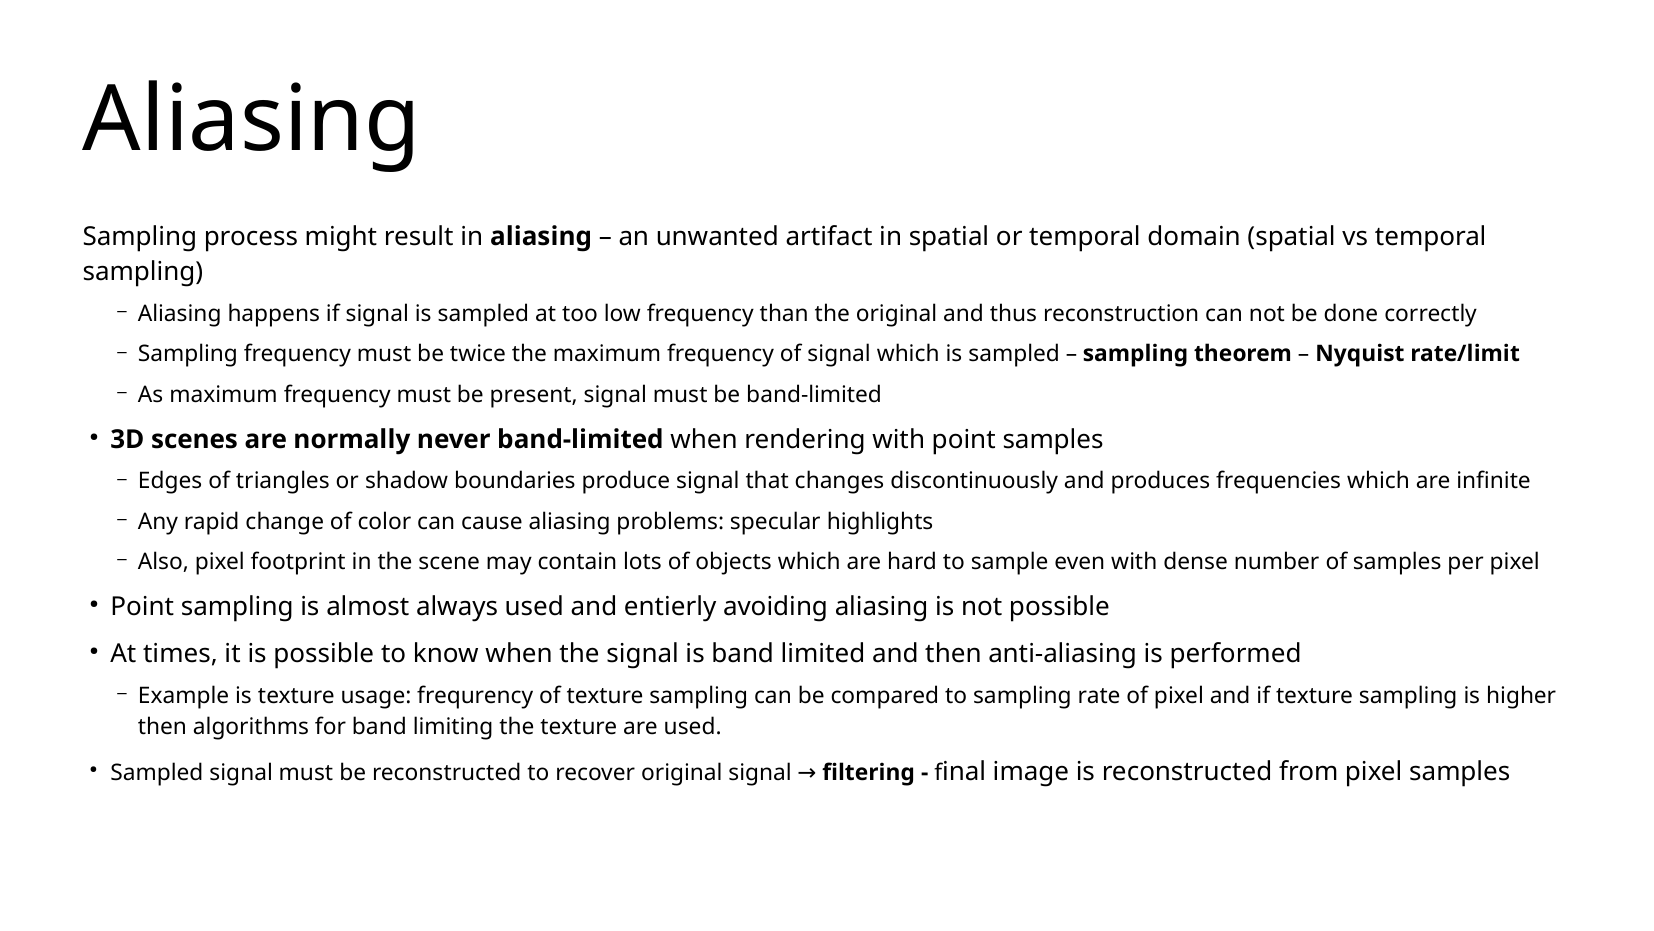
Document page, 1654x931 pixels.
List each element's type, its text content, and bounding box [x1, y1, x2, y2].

title Aliasing [82, 37, 1571, 193]
list Sampling process might result in aliasing – an unwanted artifact in spatial or temporal domain (spatial vs temporal sampling) Aliasing happens if signal is sampled at too low frequency than the original and thus reconstruction can not be done correctly Sampling frequency must be twice the maximum frequency of signal which is sampled – sampling theorem – Nyquist rate/limit As maximum frequency must be present, signal must be band-limited 3D scenes are normally never band-limited when rendering with point samples Edges of triangles or shadow boundaries produce signal that changes discontinuously and produces frequencies which are infinite Any rapid change of color can cause aliasing problems: specular highlights Also, pixel footprint in the scene may contain lots of objects which are hard to sample even with dense number of samples per pixel Point sampling is almost always used and entierly avoiding aliasing is not possible At times, it is possible to know when the signal is band limited and then anti-aliasing is performed Example is texture usage: frequrency of texture sampling can be compared to sampling rate of pixel and if texture sampling is higher then algorithms for band limiting the texture are used. Sampled signal must be reconstructed to recover original signal → filtering - final image is reconstructed from pixel samples [82, 217, 1571, 811]
